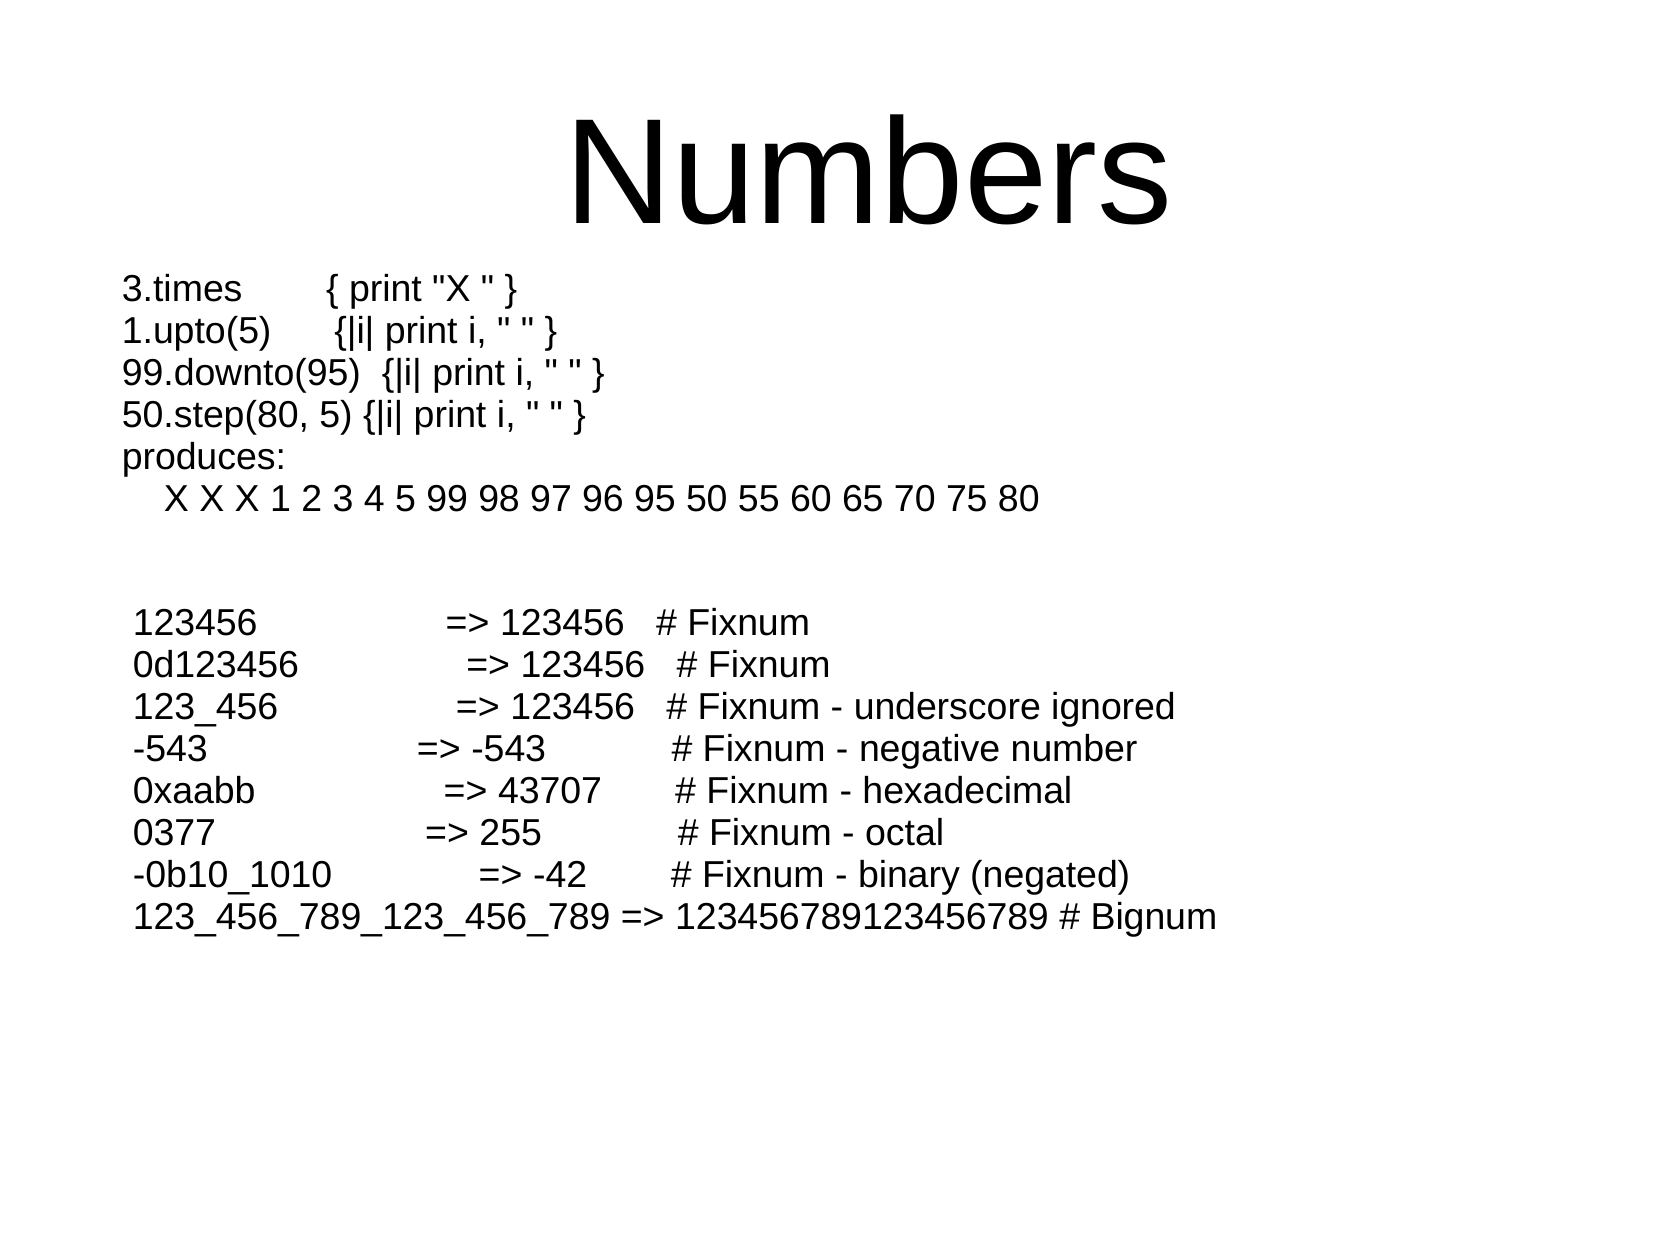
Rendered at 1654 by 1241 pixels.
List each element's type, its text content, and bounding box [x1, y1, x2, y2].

text_box 123456 => 123456 # Fixnum 0d123456 => 123456 # Fixnum 123_456 => 123456 # Fixnum - underscore ignored -543 => -543 # Fixnum - negative number 0xaabb => 43707 # Fixnum - hexadecimal 0377 => 255 # Fixnum - octal -0b10_1010 => -42 # Fixnum - binary (negated) 123_456_789_123_456_789 => 123456789123456789 # Bignum [118, 594, 1233, 945]
text_box 3.times { print "X " } 1.upto(5) {|i| print i, " " } 99.downto(95) {|i| print i, " " } 50.step(80, 5) {|i| print i, " " } produces: X X X 1 2 3 4 5 99 98 97 96 95 50 55 60 65 70 75 80 [107, 260, 1329, 569]
text_box Numbers [549, 80, 1188, 263]
